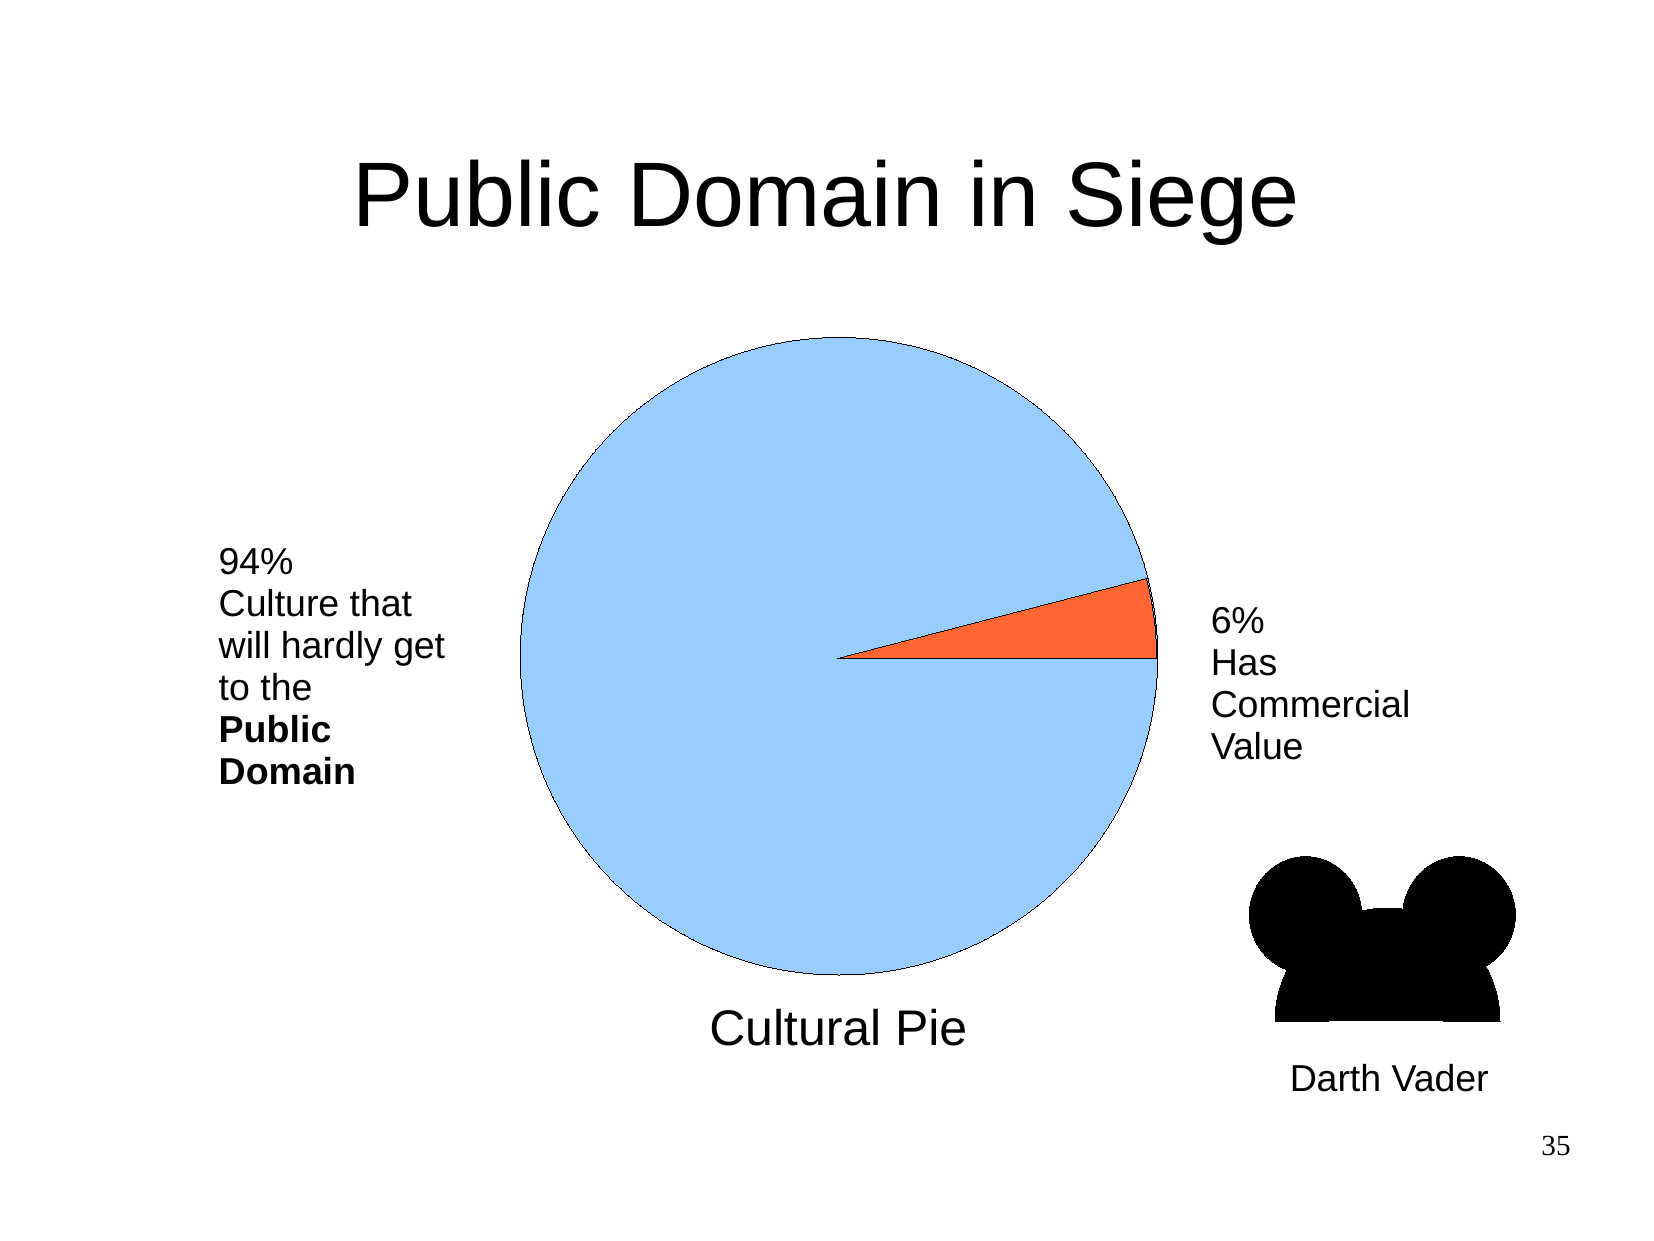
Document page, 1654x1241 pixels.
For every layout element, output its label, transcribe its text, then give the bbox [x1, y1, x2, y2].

text_box [1249, 856, 1516, 1022]
title Public Domain in Siege [82, 90, 1571, 298]
text_box [520, 337, 1158, 976]
text_box Darth Vader [1275, 1050, 1504, 1107]
text_box Cultural Pie [686, 992, 991, 1064]
text_box 6% Has Commercial Value [1196, 592, 1463, 775]
text_box 94% Culture that will hardly get to the Public Domain [204, 533, 488, 800]
